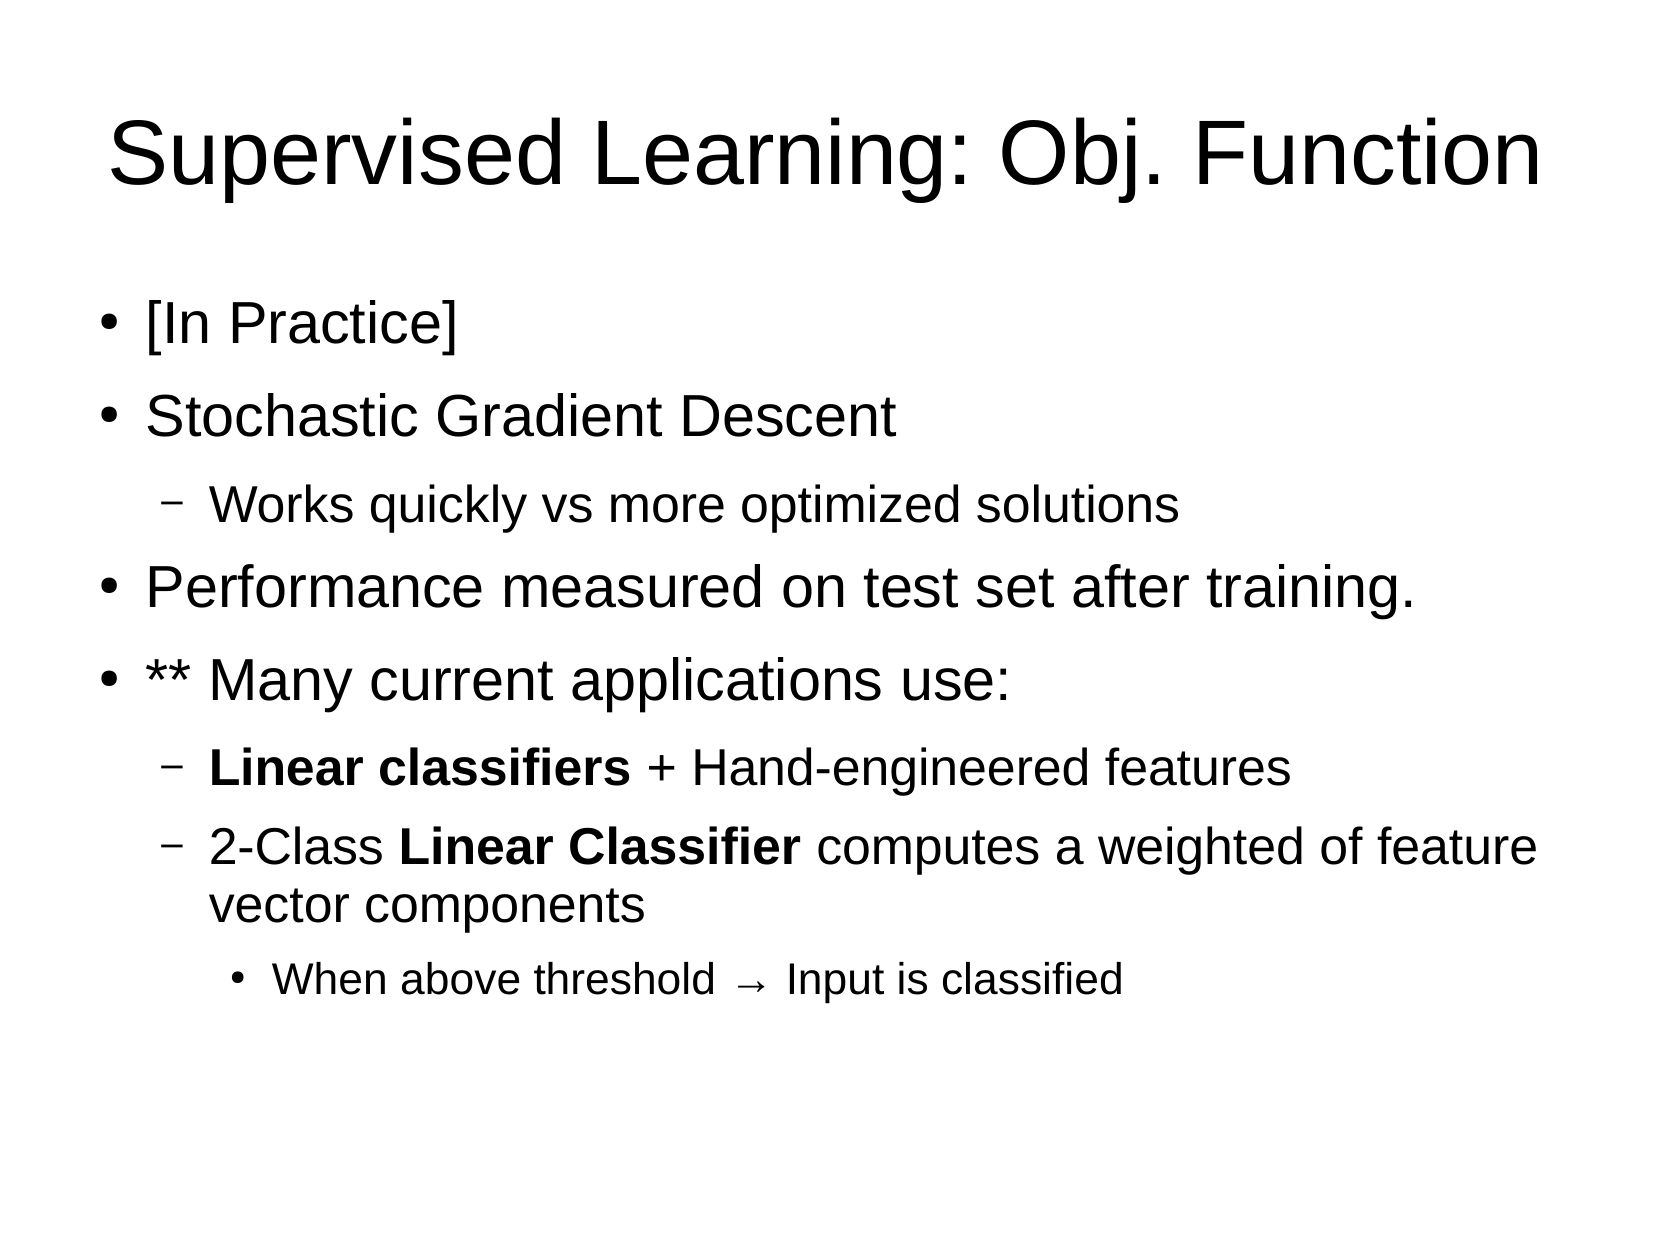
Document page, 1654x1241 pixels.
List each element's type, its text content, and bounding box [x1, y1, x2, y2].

list [In Practice] Stochastic Gradient Descent Works quickly vs more optimized solutions Performance measured on test set after training. ** Many current applications use: Linear classifiers + Hand-engineered features 2-Class Linear Classifier computes a weighted of feature vector components When above threshold → Input is classified [82, 290, 1571, 1010]
title Supervised Learning: Obj. Function [82, 49, 1571, 257]
